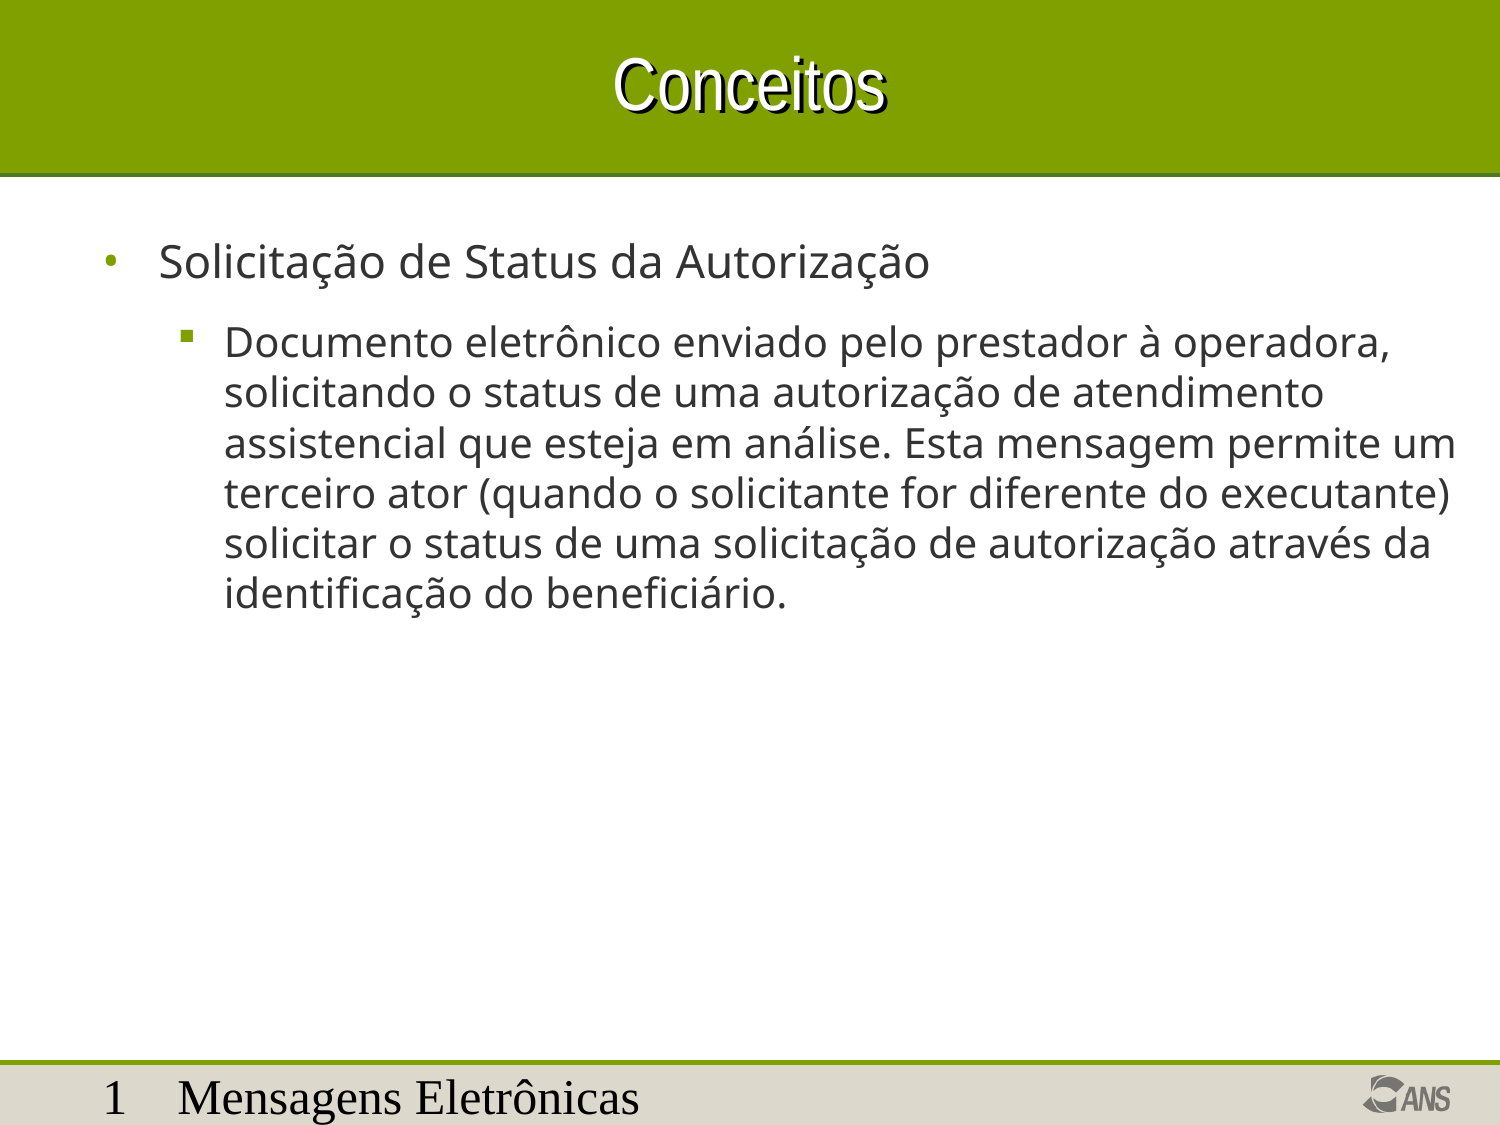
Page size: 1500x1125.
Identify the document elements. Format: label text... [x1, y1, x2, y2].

list Solicitação de Status da Autorização Documento eletrônico enviado pelo prestador à operadora, solicitando o status de uma autorização de atendimento assistencial que esteja em análise. Esta mensagem permite um terceiro ator (quando o solicitante for diferente do executante) solicitar o status de uma solicitação de autorização através da identificação do beneficiário. [87, 224, 1475, 1025]
picture [1362, 1075, 1450, 1113]
title Conceitos [24, 10, 1475, 161]
